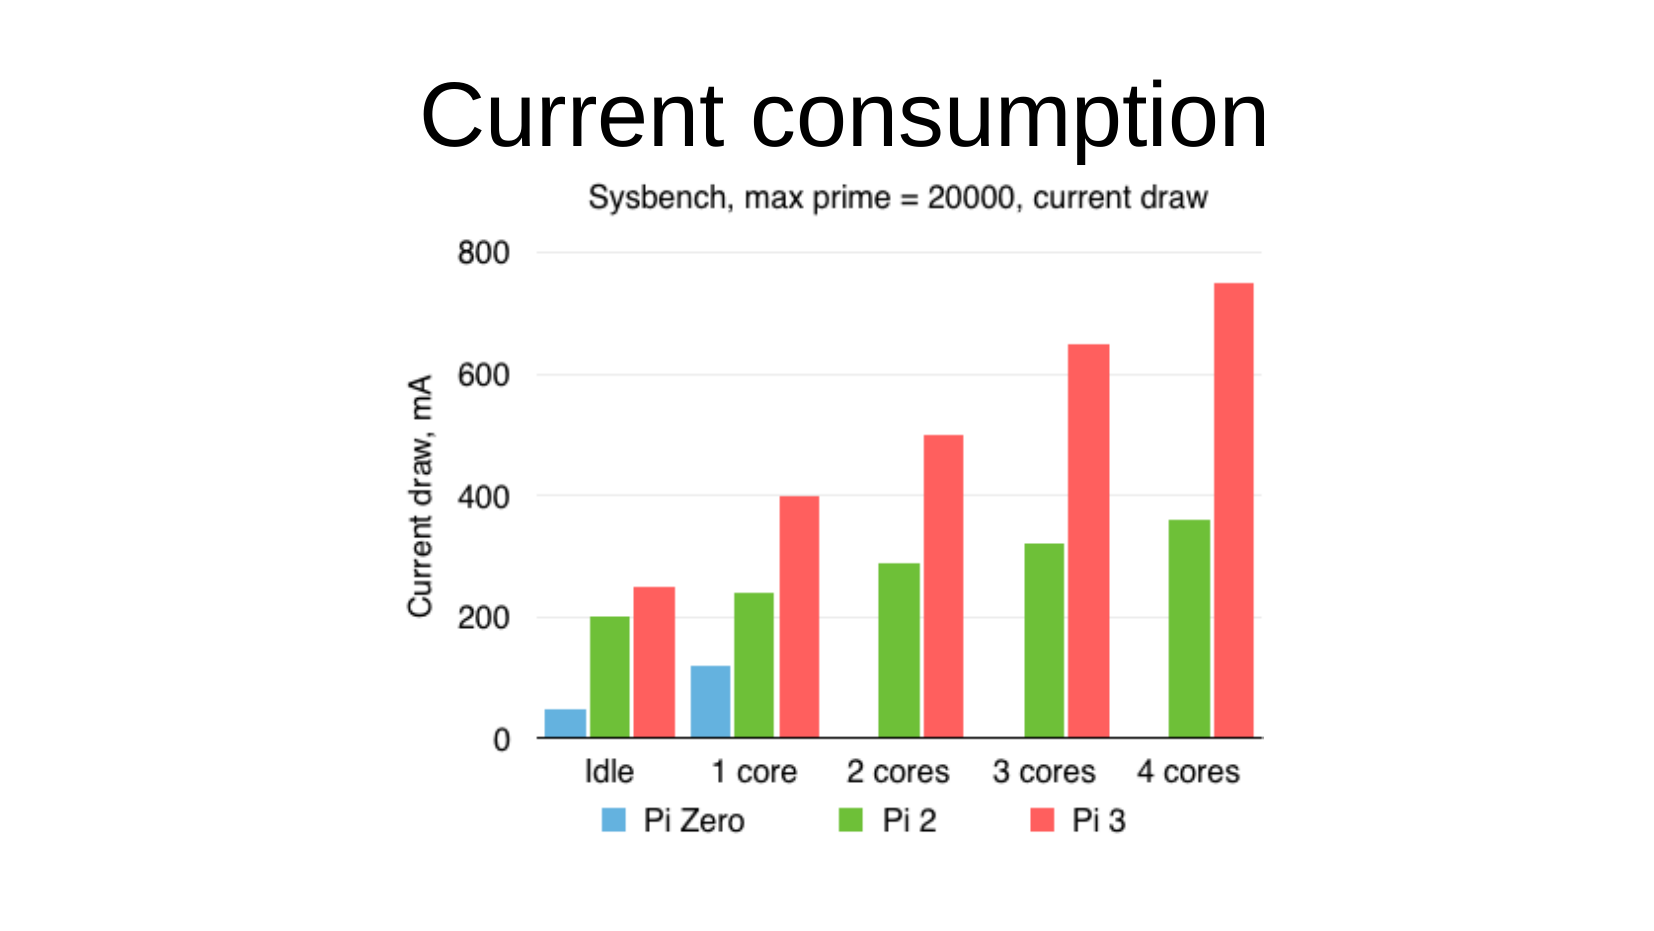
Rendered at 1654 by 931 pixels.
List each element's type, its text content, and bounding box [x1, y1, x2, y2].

picture [401, 177, 1264, 838]
title Current consumption [82, 37, 1571, 193]
